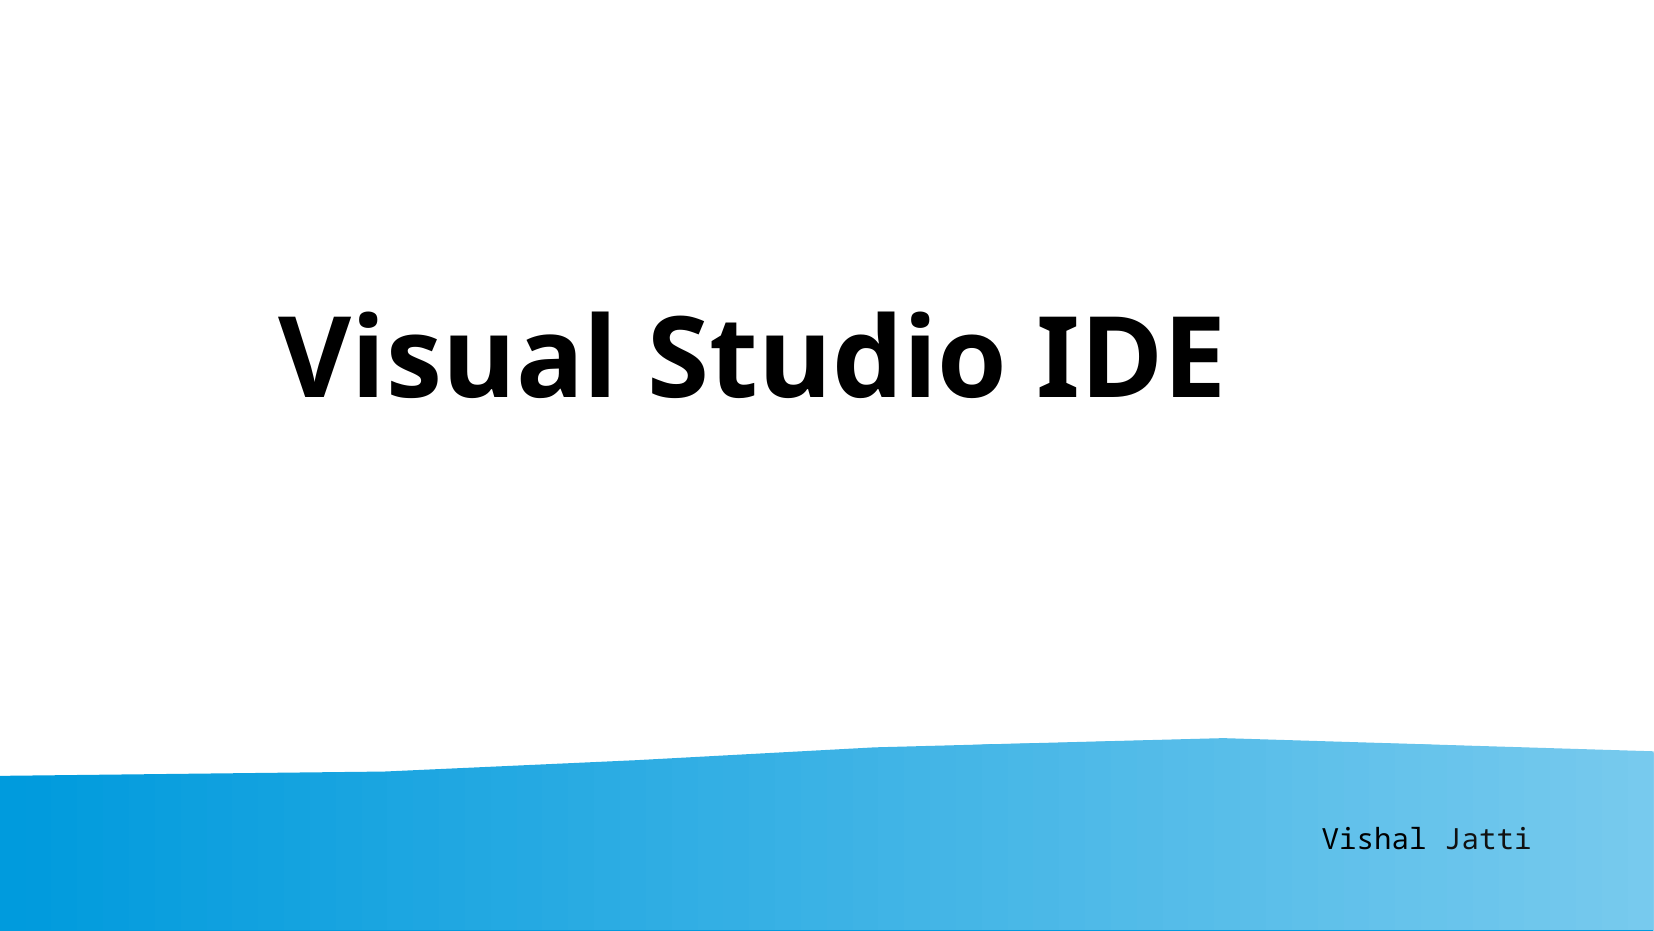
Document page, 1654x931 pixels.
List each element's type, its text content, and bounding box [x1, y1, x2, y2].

text_box Vishal Jatti [1306, 810, 1654, 874]
title Visual Studio IDE [0, 265, 1477, 443]
